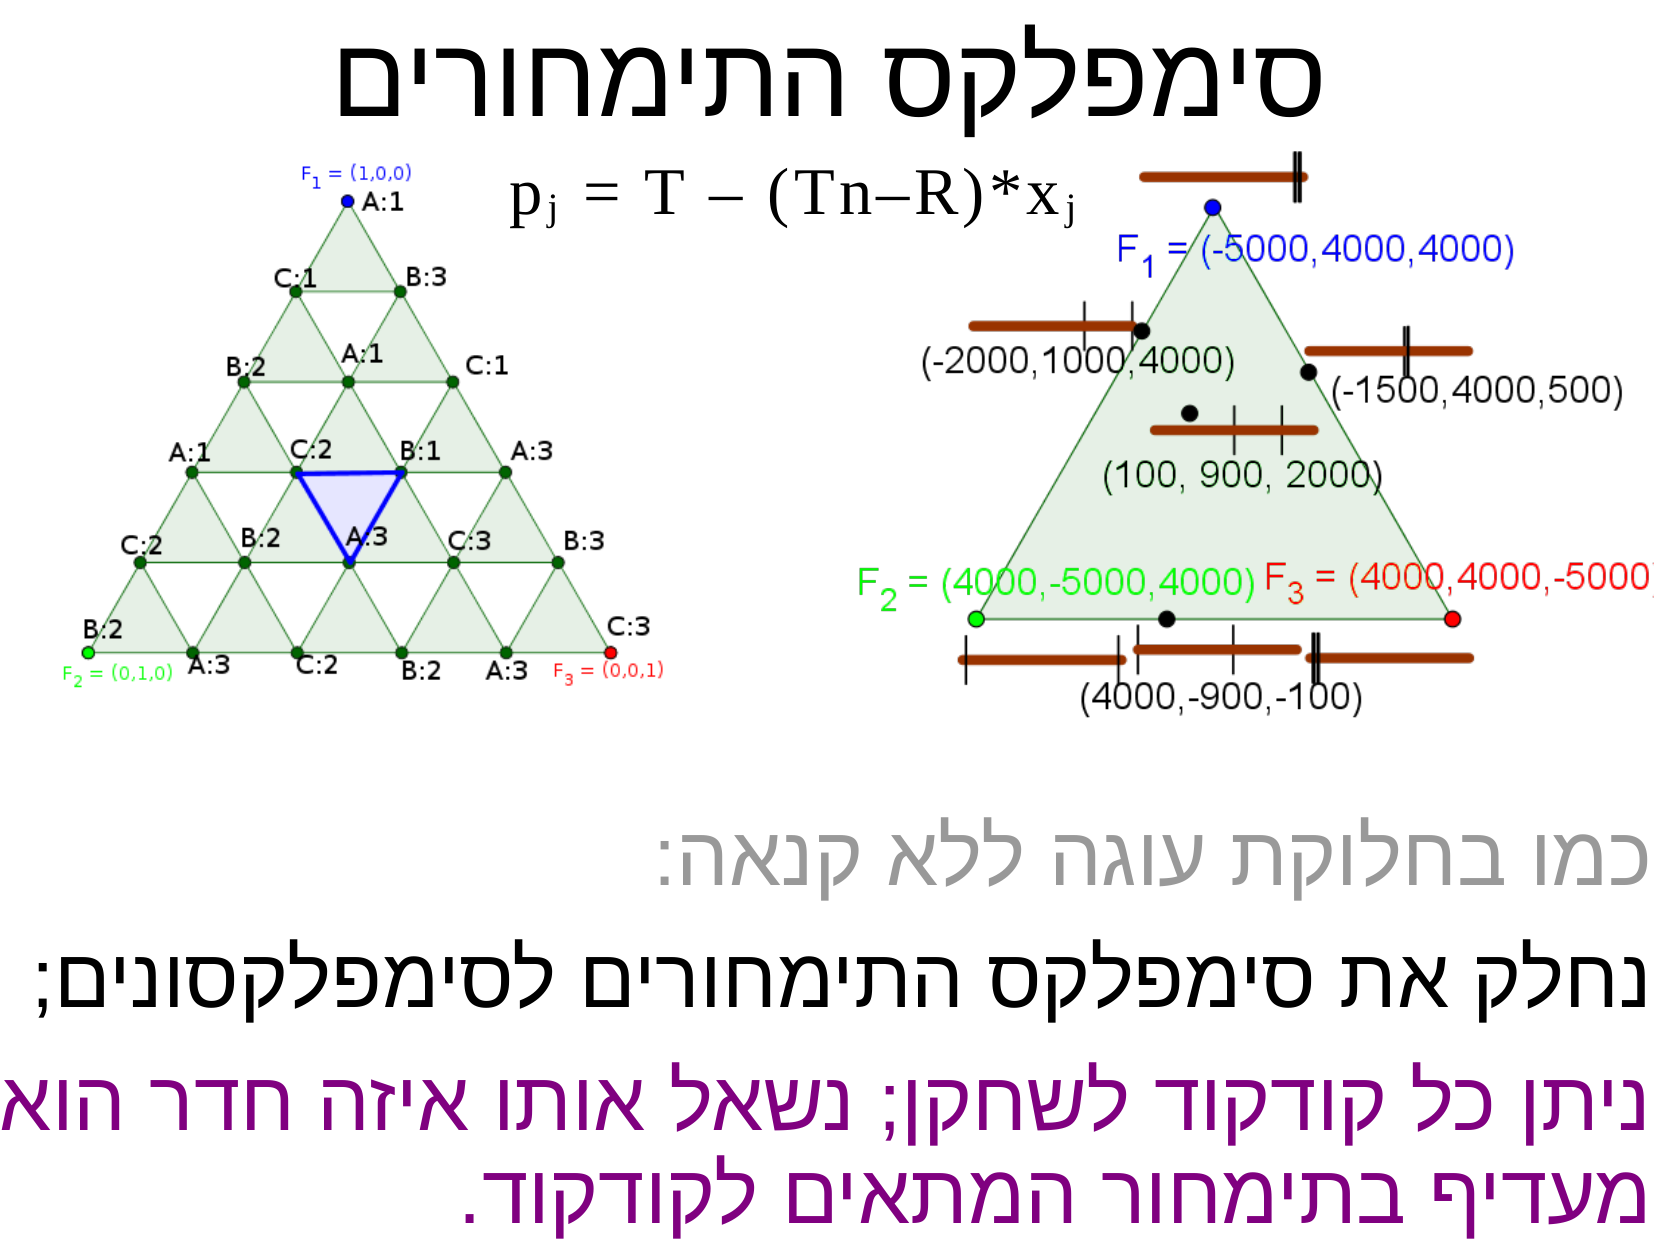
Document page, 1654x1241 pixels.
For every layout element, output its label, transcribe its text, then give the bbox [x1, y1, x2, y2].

text_box pj = T – (Tn–R)*xj [495, 147, 1108, 259]
title סימפלקס התימחורים [2, 2, 1654, 153]
picture [798, 95, 1654, 751]
picture [45, 152, 676, 708]
list כמו בחלוקת עוגה ללא קנאה: נחלק את סימפלקס התימחורים לסימפלקסונים; ניתן כל קודקוד לשחקן; נשאל אותו איזה חדר הוא מעדיף בתימחור המתאים לקודקוד. [0, 810, 1654, 1241]
